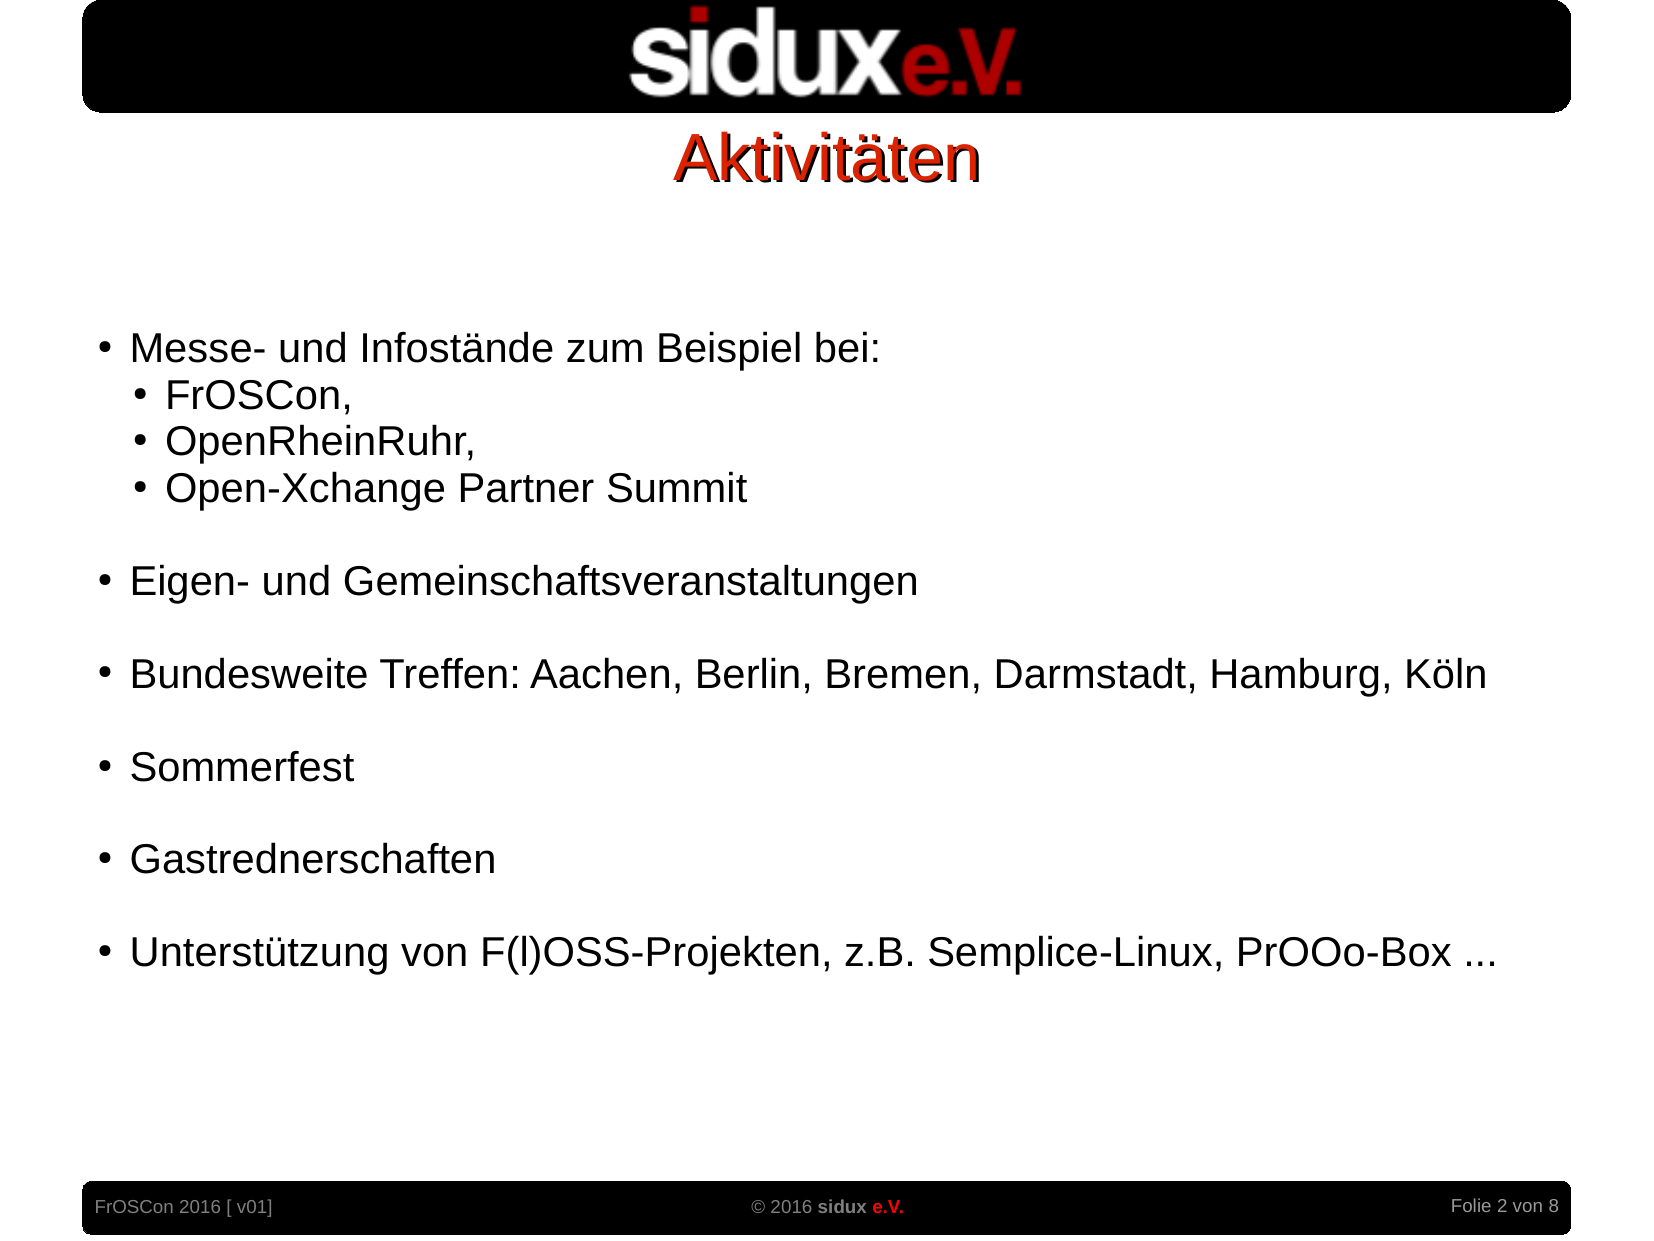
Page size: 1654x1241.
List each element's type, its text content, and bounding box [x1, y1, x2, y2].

picture [609, 0, 1028, 110]
text_box Messe- und Infostände zum Beispiel bei: FrOSCon, OpenRheinRuhr, Open-Xchange Partner Summit Eigen- und Gemeinschaftsveranstaltungen Bundesweite Treffen: Aachen, Berlin, Bremen, Darmstadt, Hamburg, Köln Sommerfest Gastrednerschaften Unterstützung von F(l)OSS-Projekten, z.B. Semplice-Linux, PrOOo-Box ... [82, 224, 1571, 1170]
text_box Aktivitäten [82, 112, 1571, 213]
